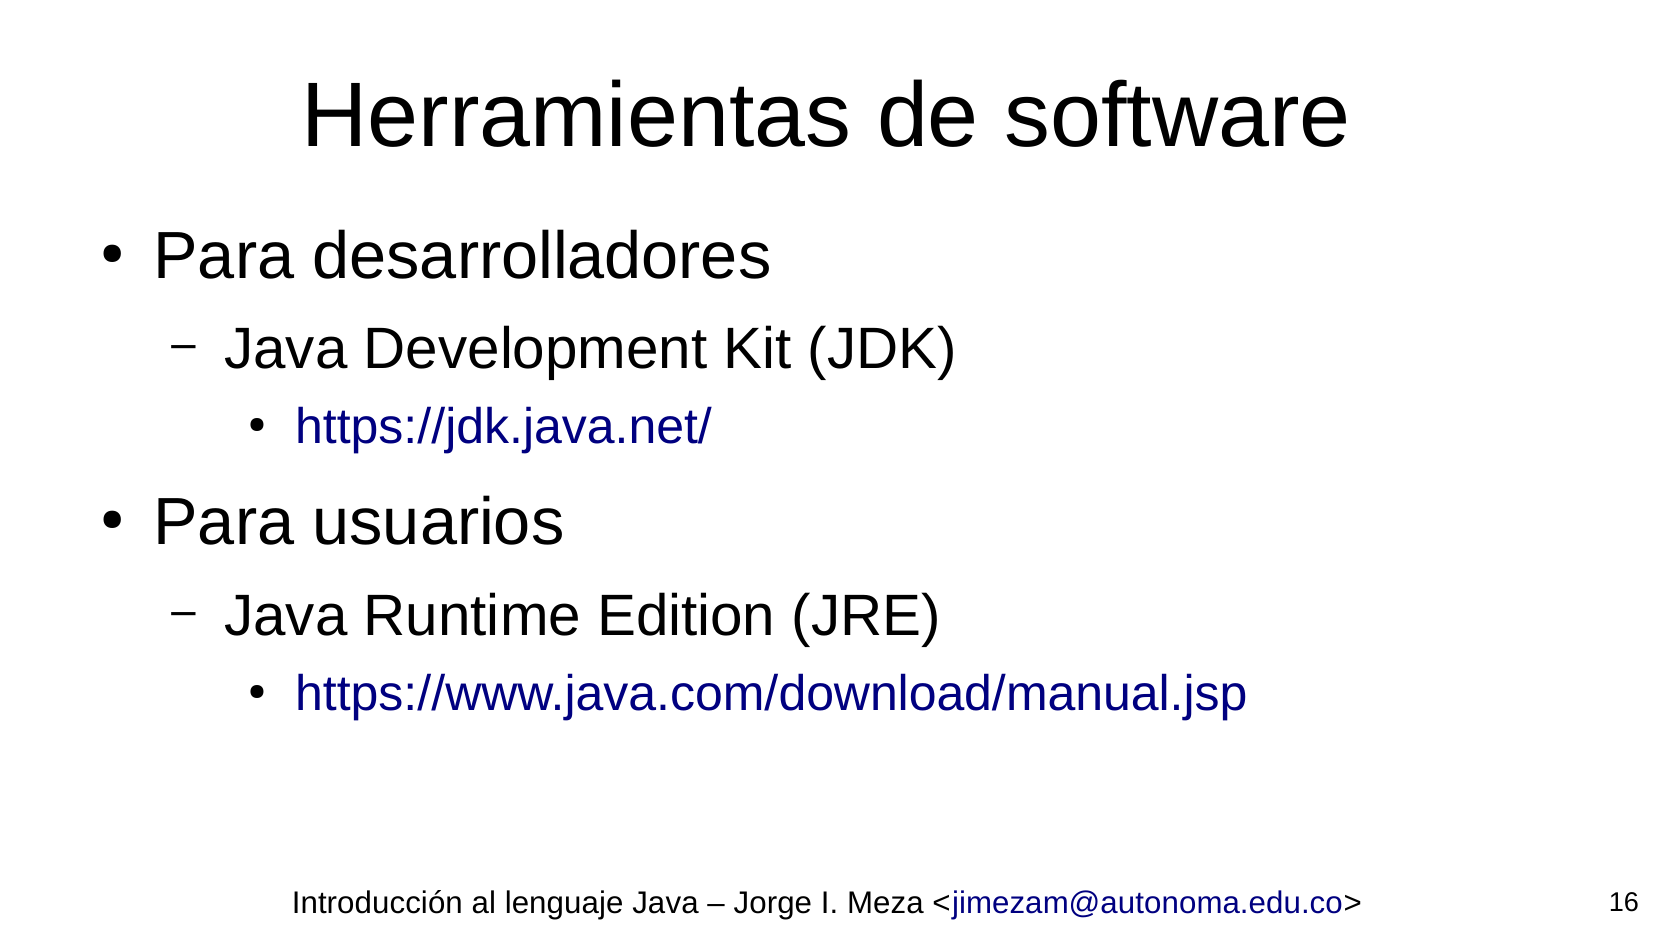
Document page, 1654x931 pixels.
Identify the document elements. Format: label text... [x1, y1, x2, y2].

list Para desarrolladores Java Development Kit (JDK) https://jdk.java.net/ Para usuarios Java Runtime Edition (JRE) https://www.java.com/download/manual.jsp [82, 217, 1571, 857]
title Herramientas de software [82, 37, 1571, 193]
